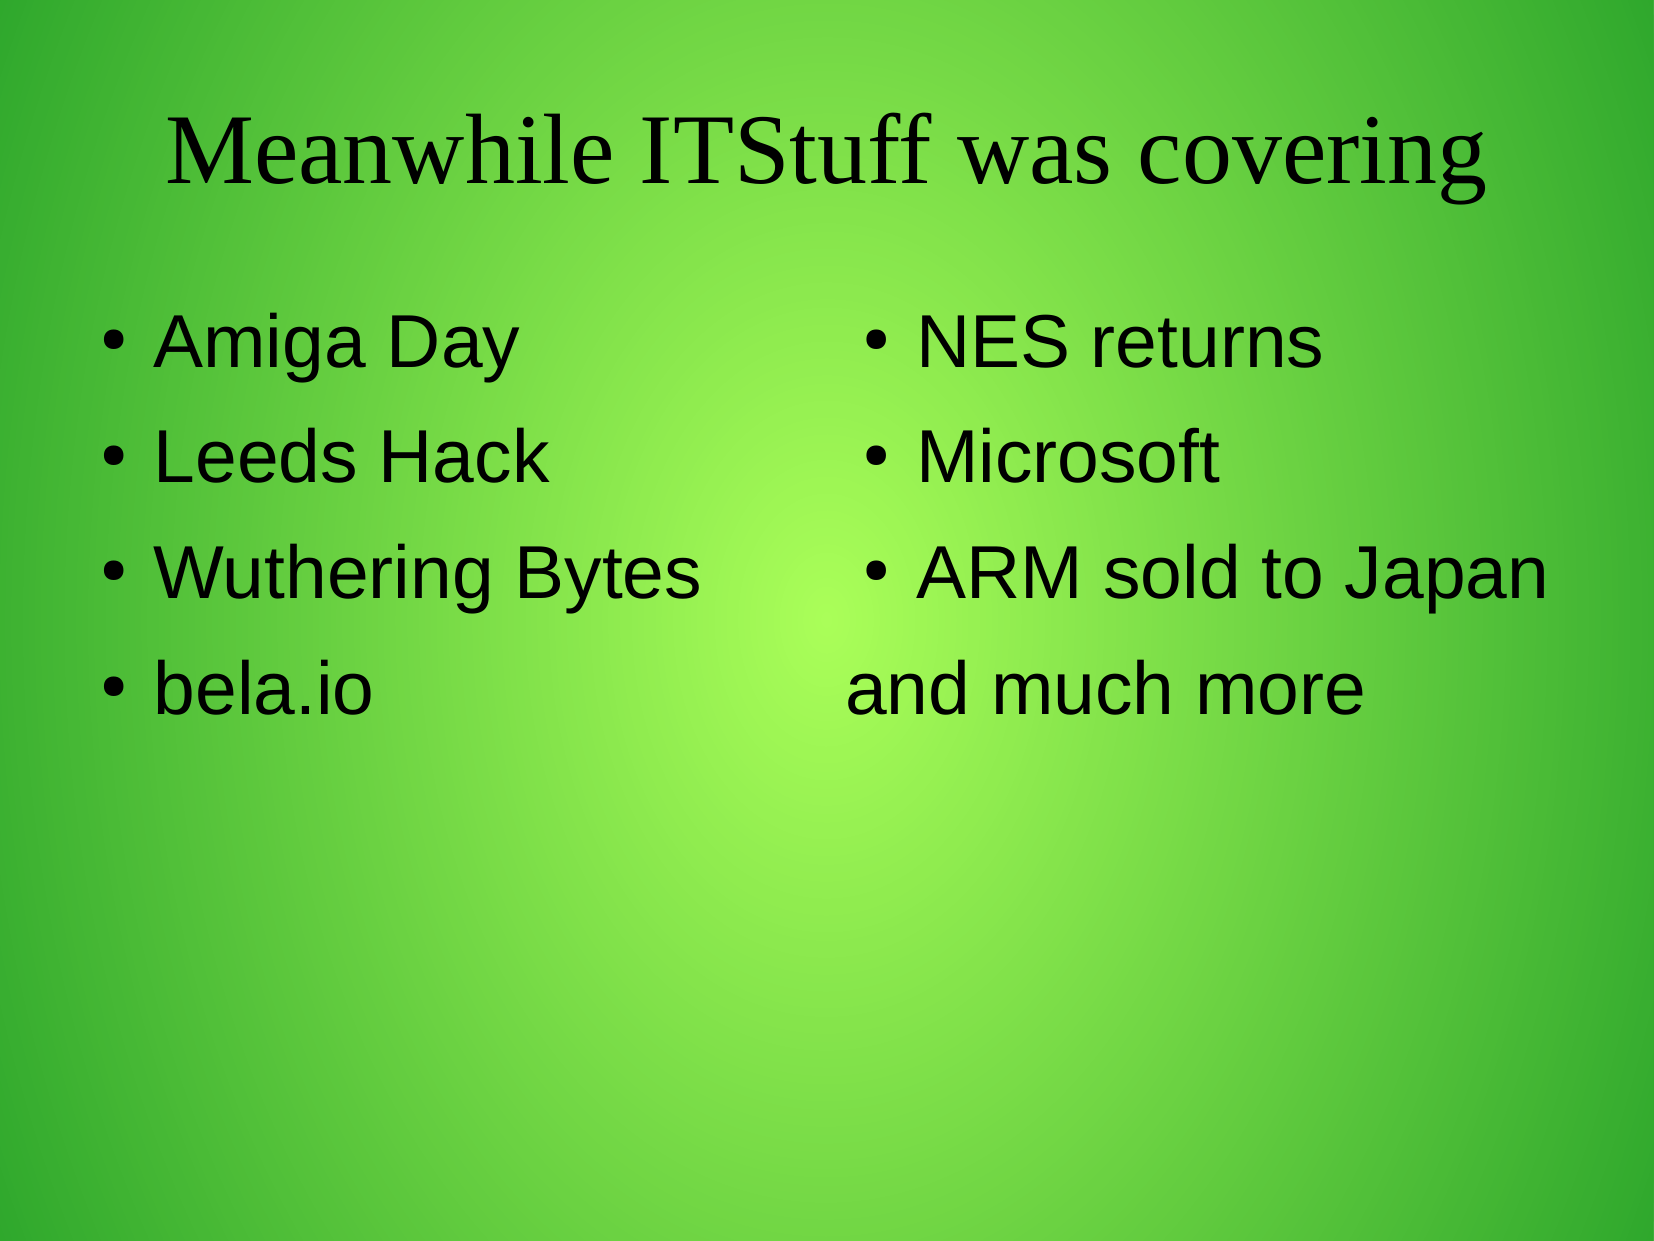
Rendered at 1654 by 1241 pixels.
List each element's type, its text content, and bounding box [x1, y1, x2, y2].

list NES returns Microsoft ARM sold to Japan and much more [845, 299, 1572, 1019]
list Amiga Day Leeds Hack Wuthering Bytes bela.io [82, 299, 809, 1019]
title Meanwhile ITStuff was covering [82, 47, 1571, 252]
